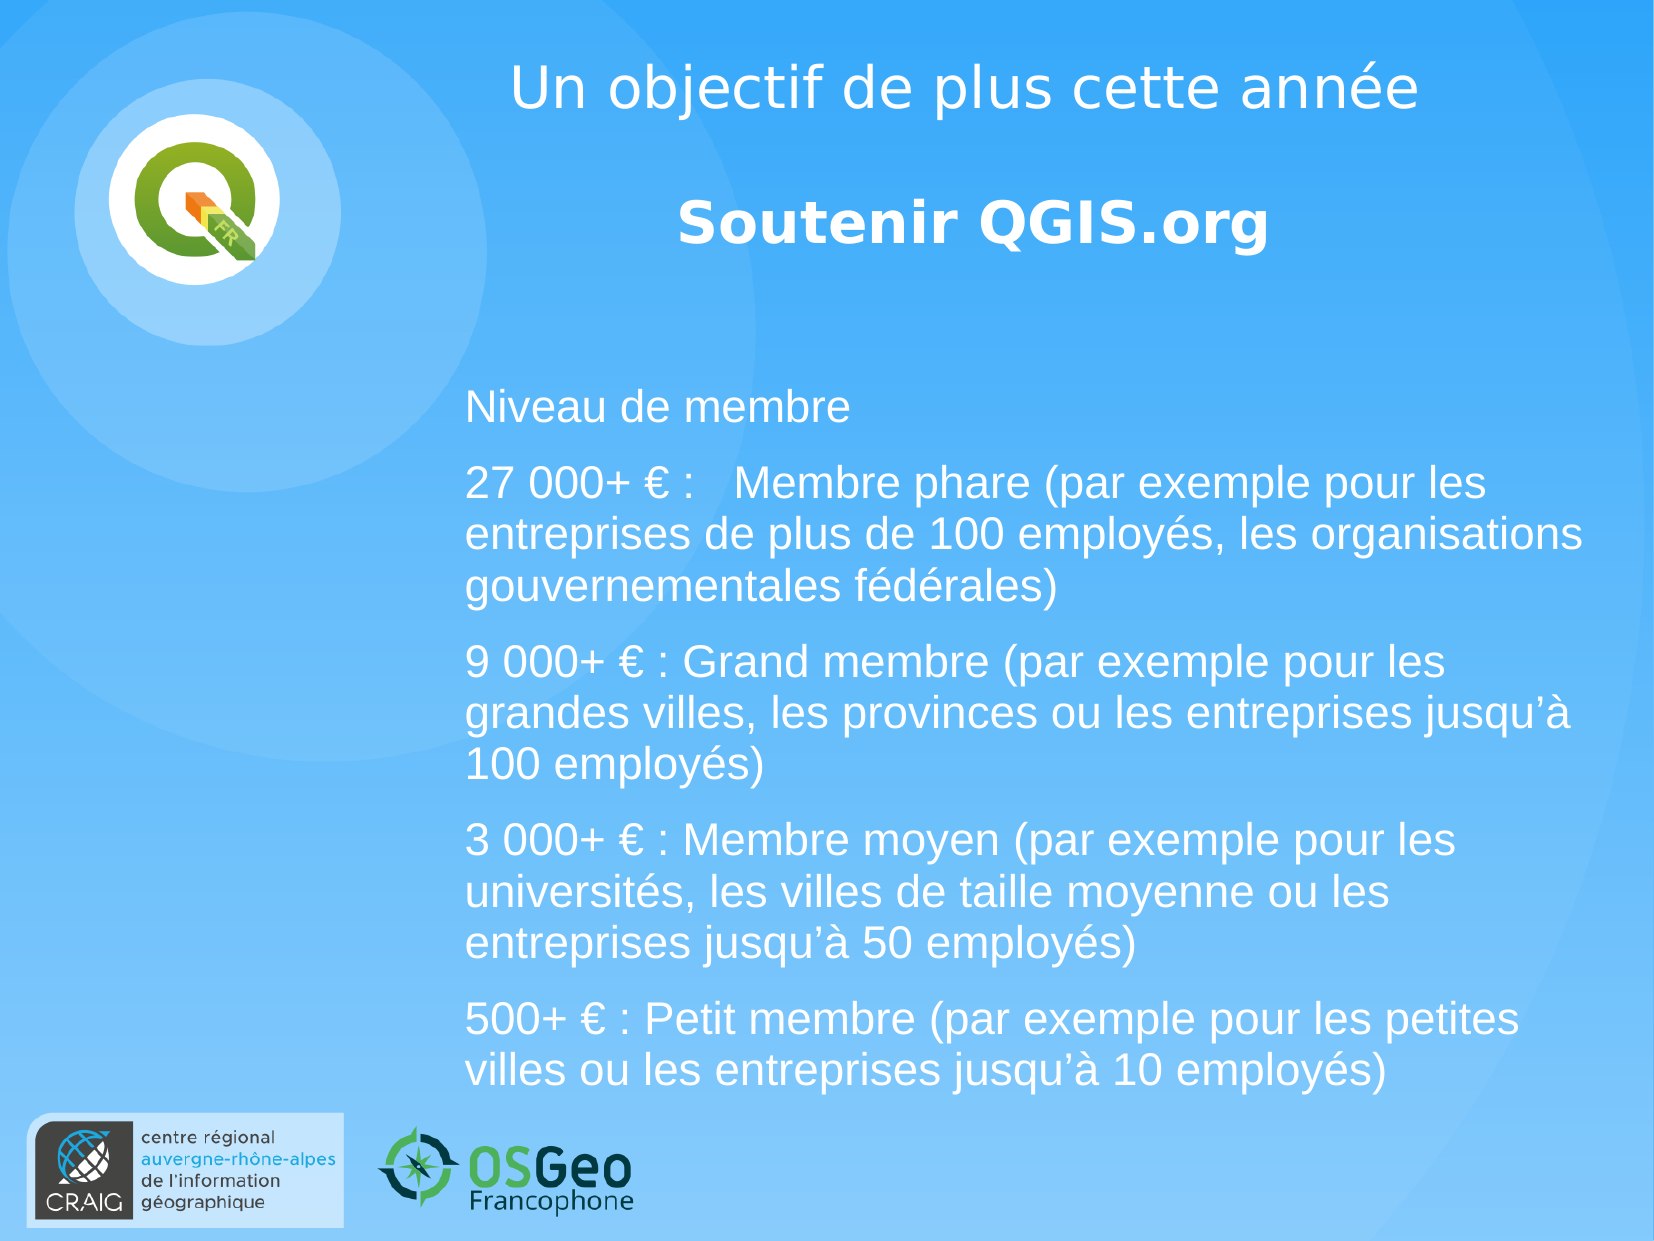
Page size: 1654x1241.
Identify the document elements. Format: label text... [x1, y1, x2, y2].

text_box Niveau de membre 27 000+ € : Membre phare (par exemple pour les entreprises de plus de 100 employés, les organisations gouvernementales fédérales) 9 000+ € : Grand membre (par exemple pour les grandes villes, les provinces ou les entreprises jusqu’à 100 employés) 3 000+ € : Membre moyen (par exemple pour les universités, les villes de taille moyenne ou les entreprises jusqu’à 50 employés) 500+ € : Petit membre (par exemple pour les petites villes ou les entreprises jusqu’à 10 employés) [449, 277, 1607, 1151]
picture [0, 0, 1654, 1241]
text_box Un objectif de plus cette année Soutenir QGIS.org [389, 47, 1560, 333]
